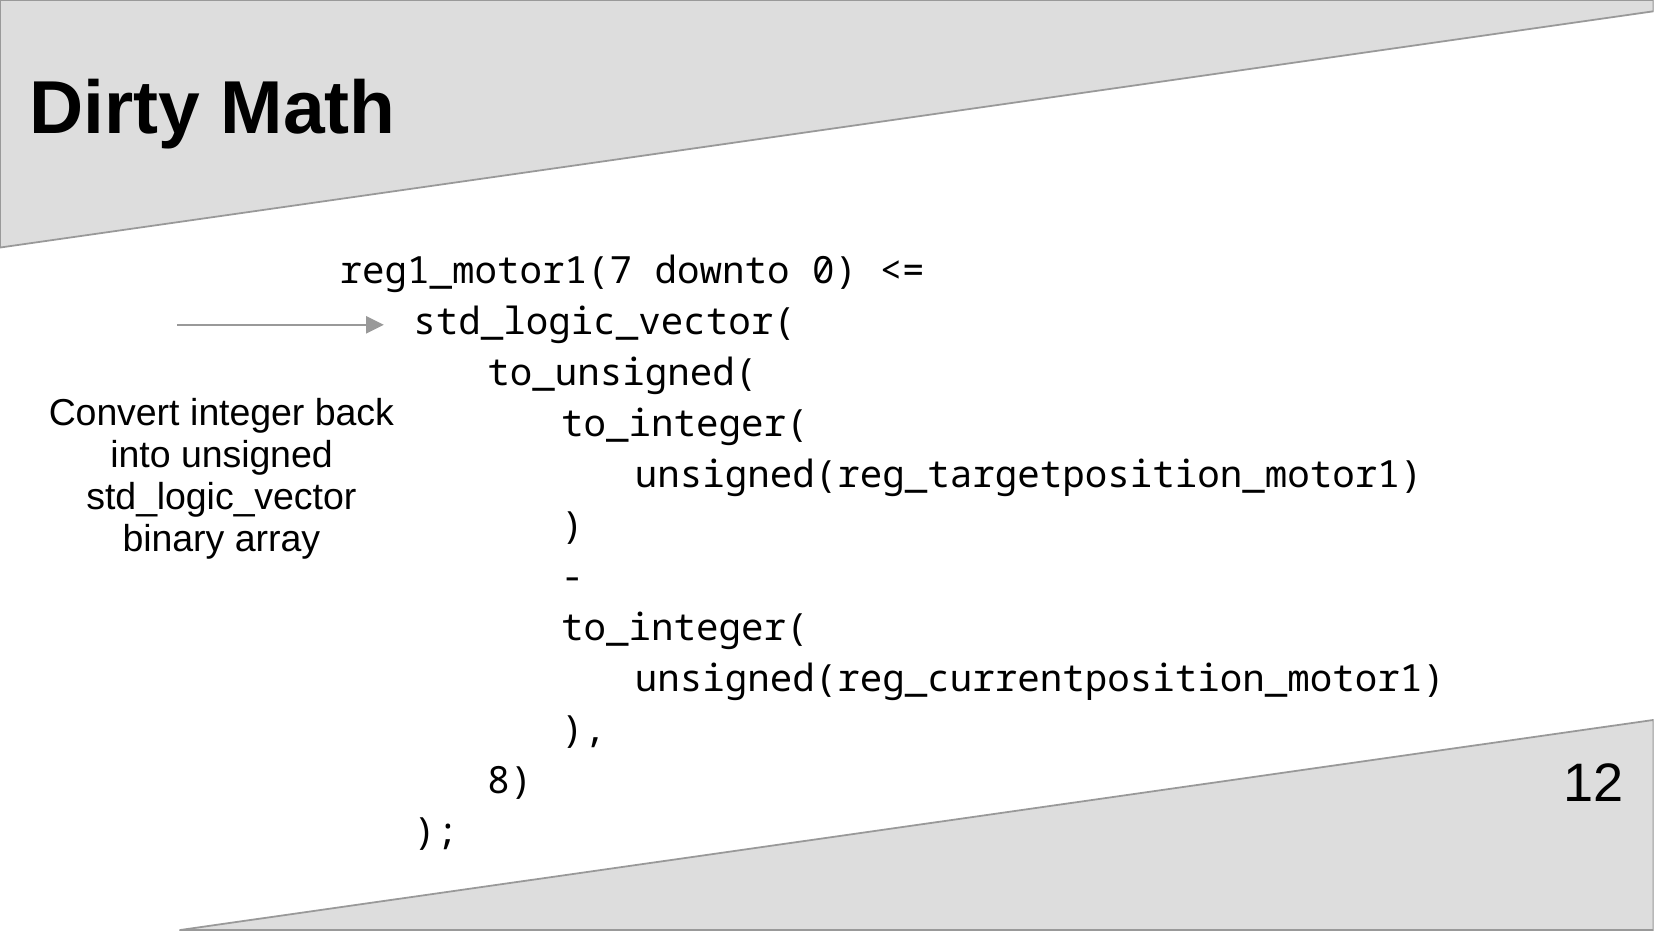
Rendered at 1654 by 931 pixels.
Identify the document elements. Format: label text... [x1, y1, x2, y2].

text_box reg1_motor1(7 downto 0) <= std_logic_vector( to_unsigned( to_integer( unsigned(reg_targetposition_motor1) ) - to_integer( unsigned(reg_currentposition_motor1) ), 8) ); [324, 236, 1477, 702]
text_box Convert integer back into unsigned std_logic_vector binary array [29, 383, 414, 621]
title Dirty Math [29, 29, 1506, 187]
